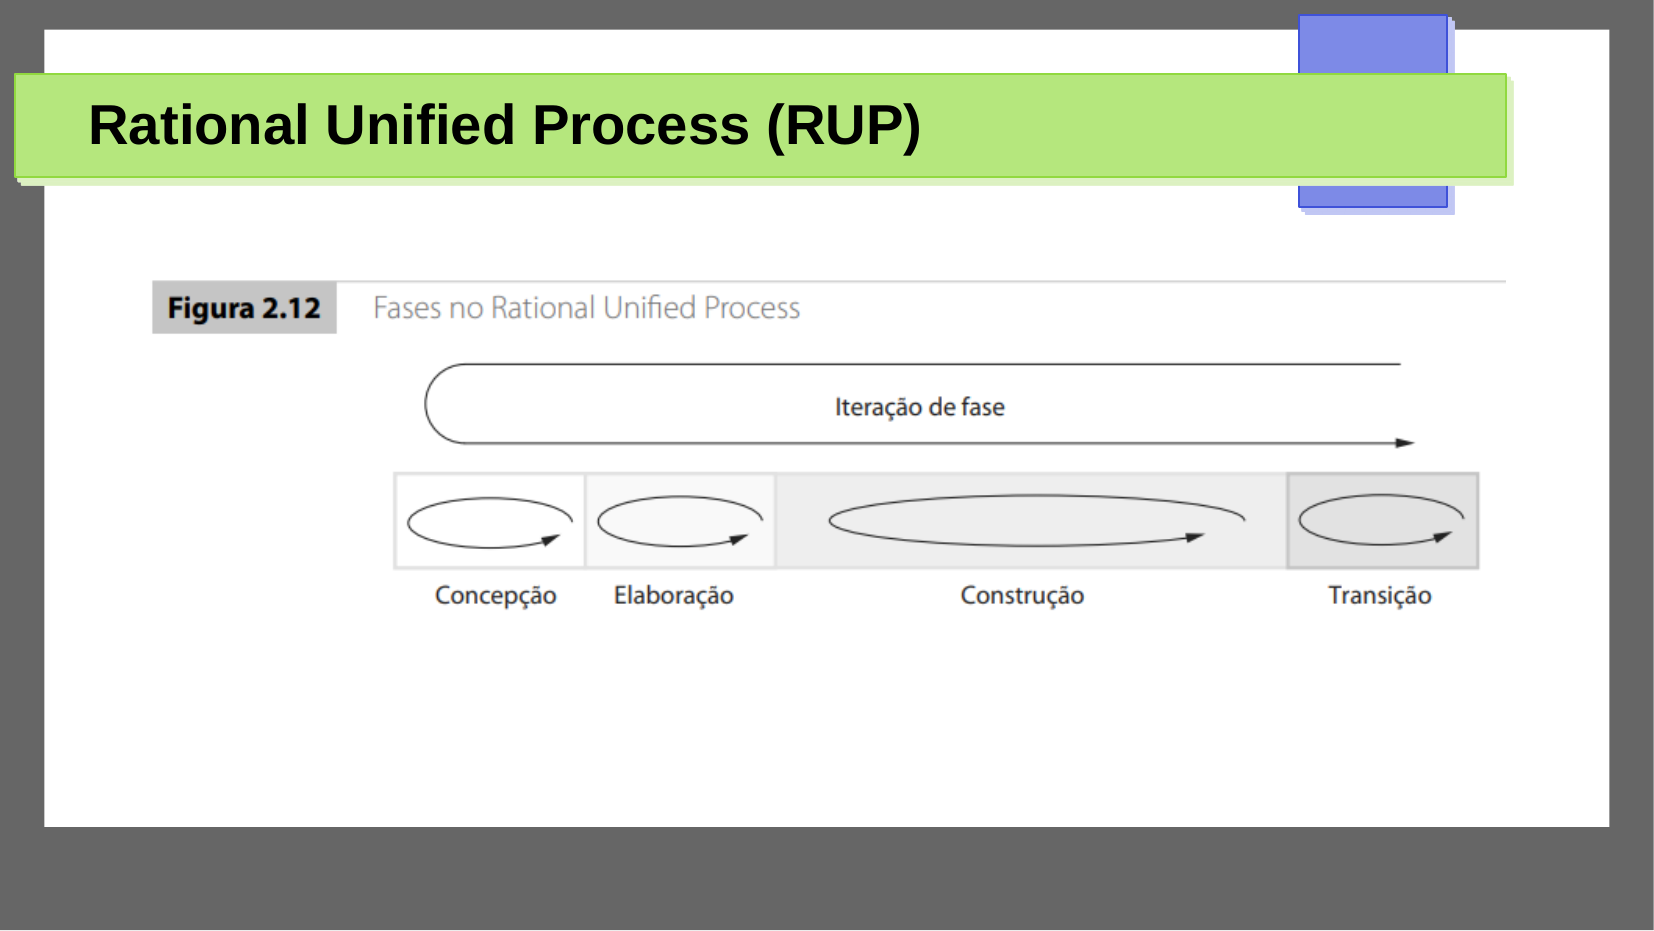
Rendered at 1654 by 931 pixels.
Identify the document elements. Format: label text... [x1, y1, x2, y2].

title Rational Unified Process (RUP) [88, 73, 1506, 178]
picture [137, 265, 1506, 618]
